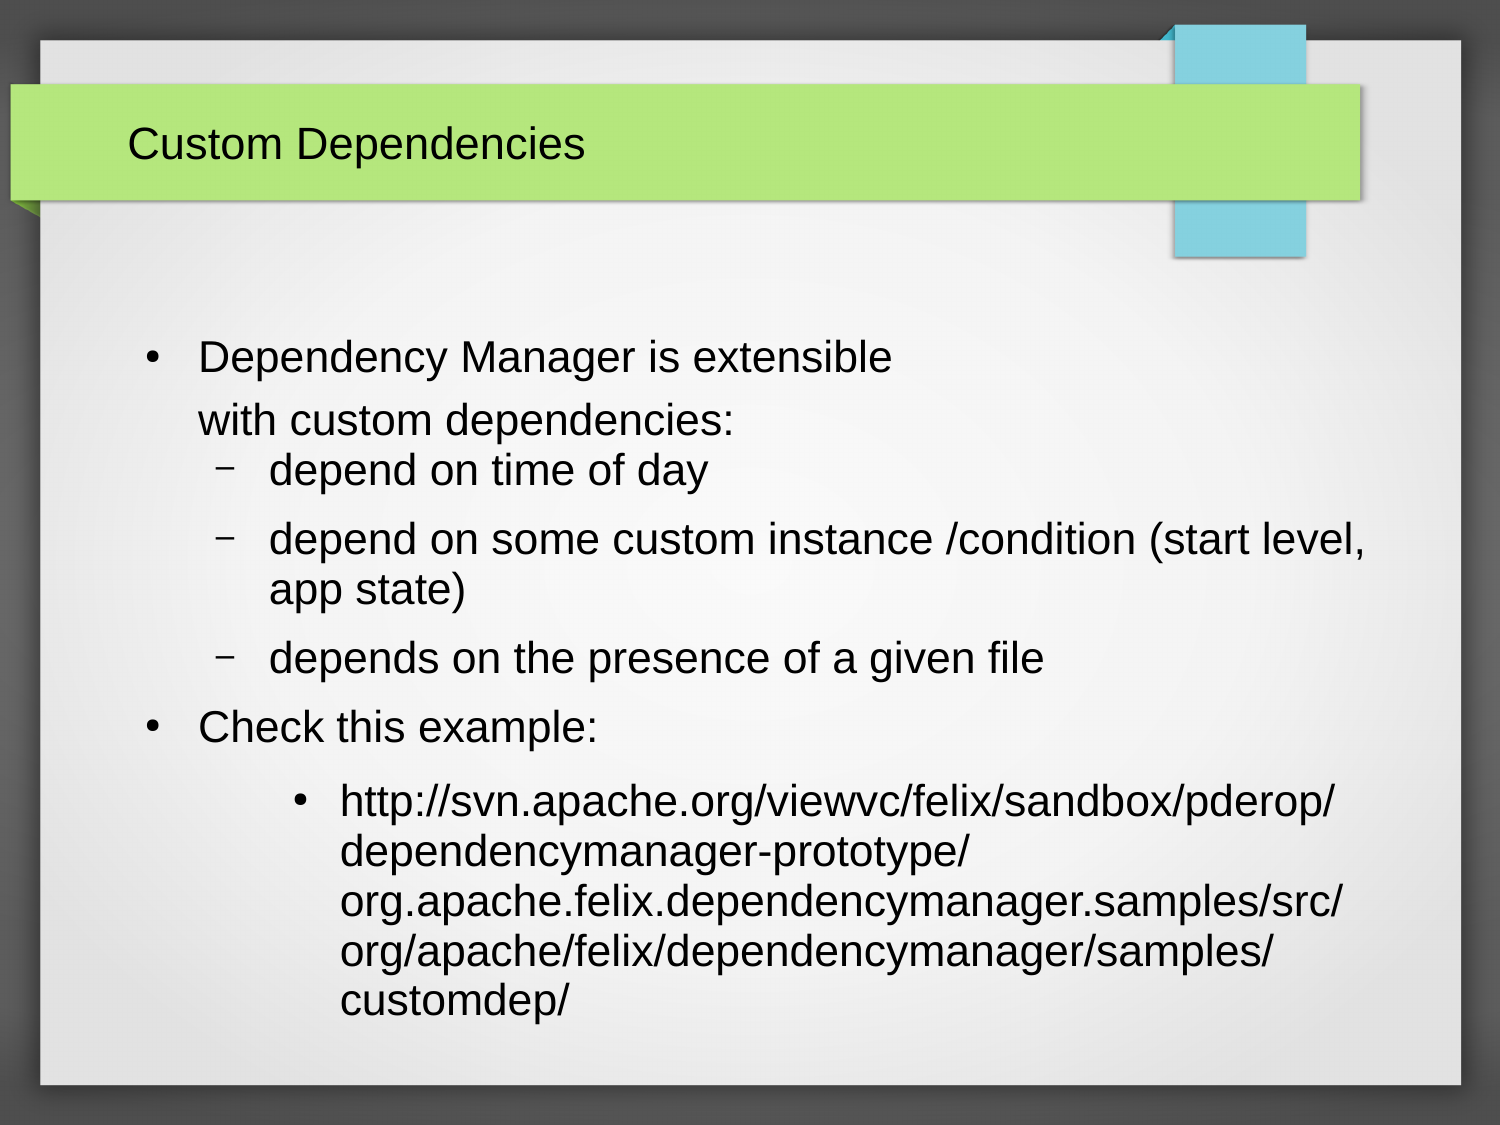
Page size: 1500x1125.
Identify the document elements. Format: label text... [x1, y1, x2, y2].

picture [0, 0, 1500, 1125]
list Dependency Manager is extensible with custom dependencies: depend on time of day depend on some custom instance /condition (start level, app state) depends on the presence of a given file Check this example: http://svn.apache.org/viewvc/felix/sandbox/pderop/dependencymanager-prototype/org.apache.felix.dependencymanager.samples/src/org/apache/felix/dependencymanager/samples/customdep/ [112, 324, 1388, 1098]
title Custom Dependencies [112, 42, 1454, 246]
